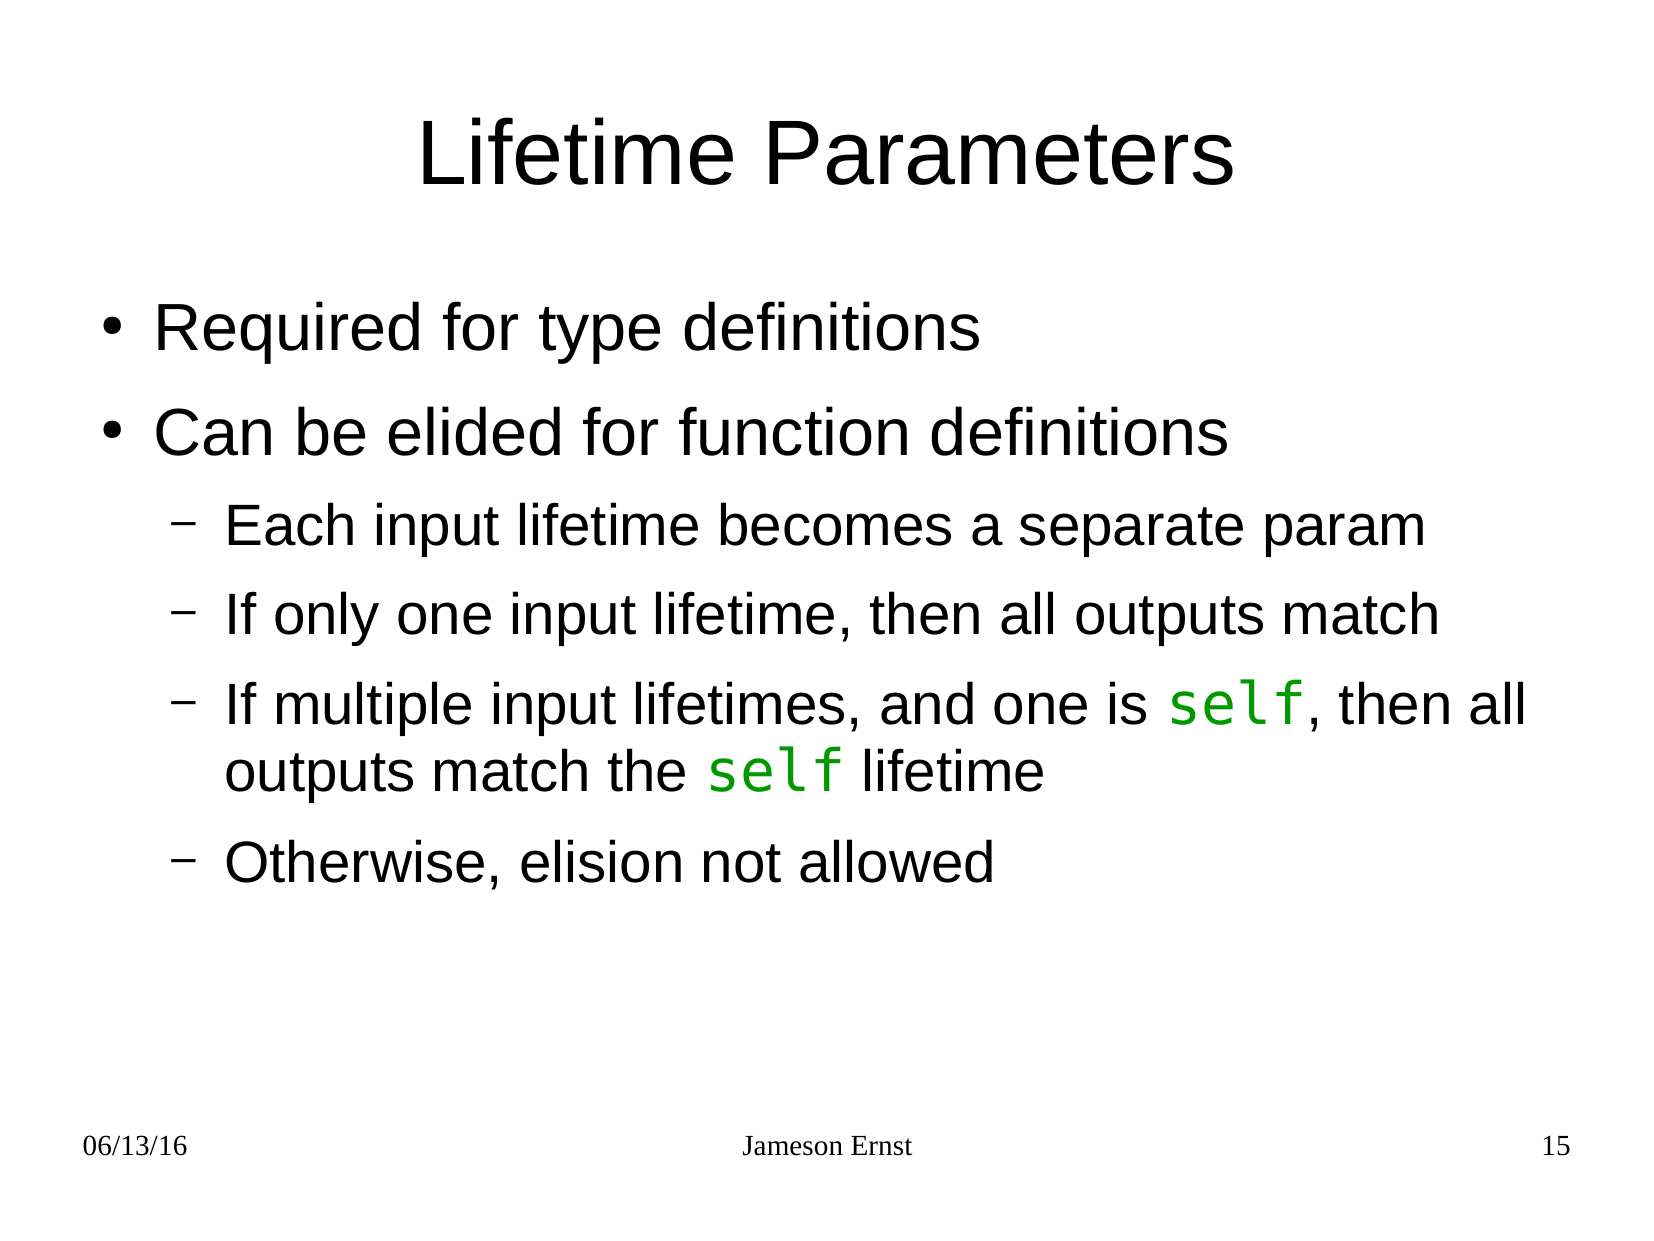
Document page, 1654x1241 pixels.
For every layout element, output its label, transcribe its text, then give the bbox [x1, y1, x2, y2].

list Required for type definitions Can be elided for function definitions Each input lifetime becomes a separate param If only one input lifetime, then all outputs match If multiple input lifetimes, and one is self, then all outputs match the self lifetime Otherwise, elision not allowed [82, 290, 1571, 1010]
title Lifetime Parameters [82, 49, 1571, 257]
